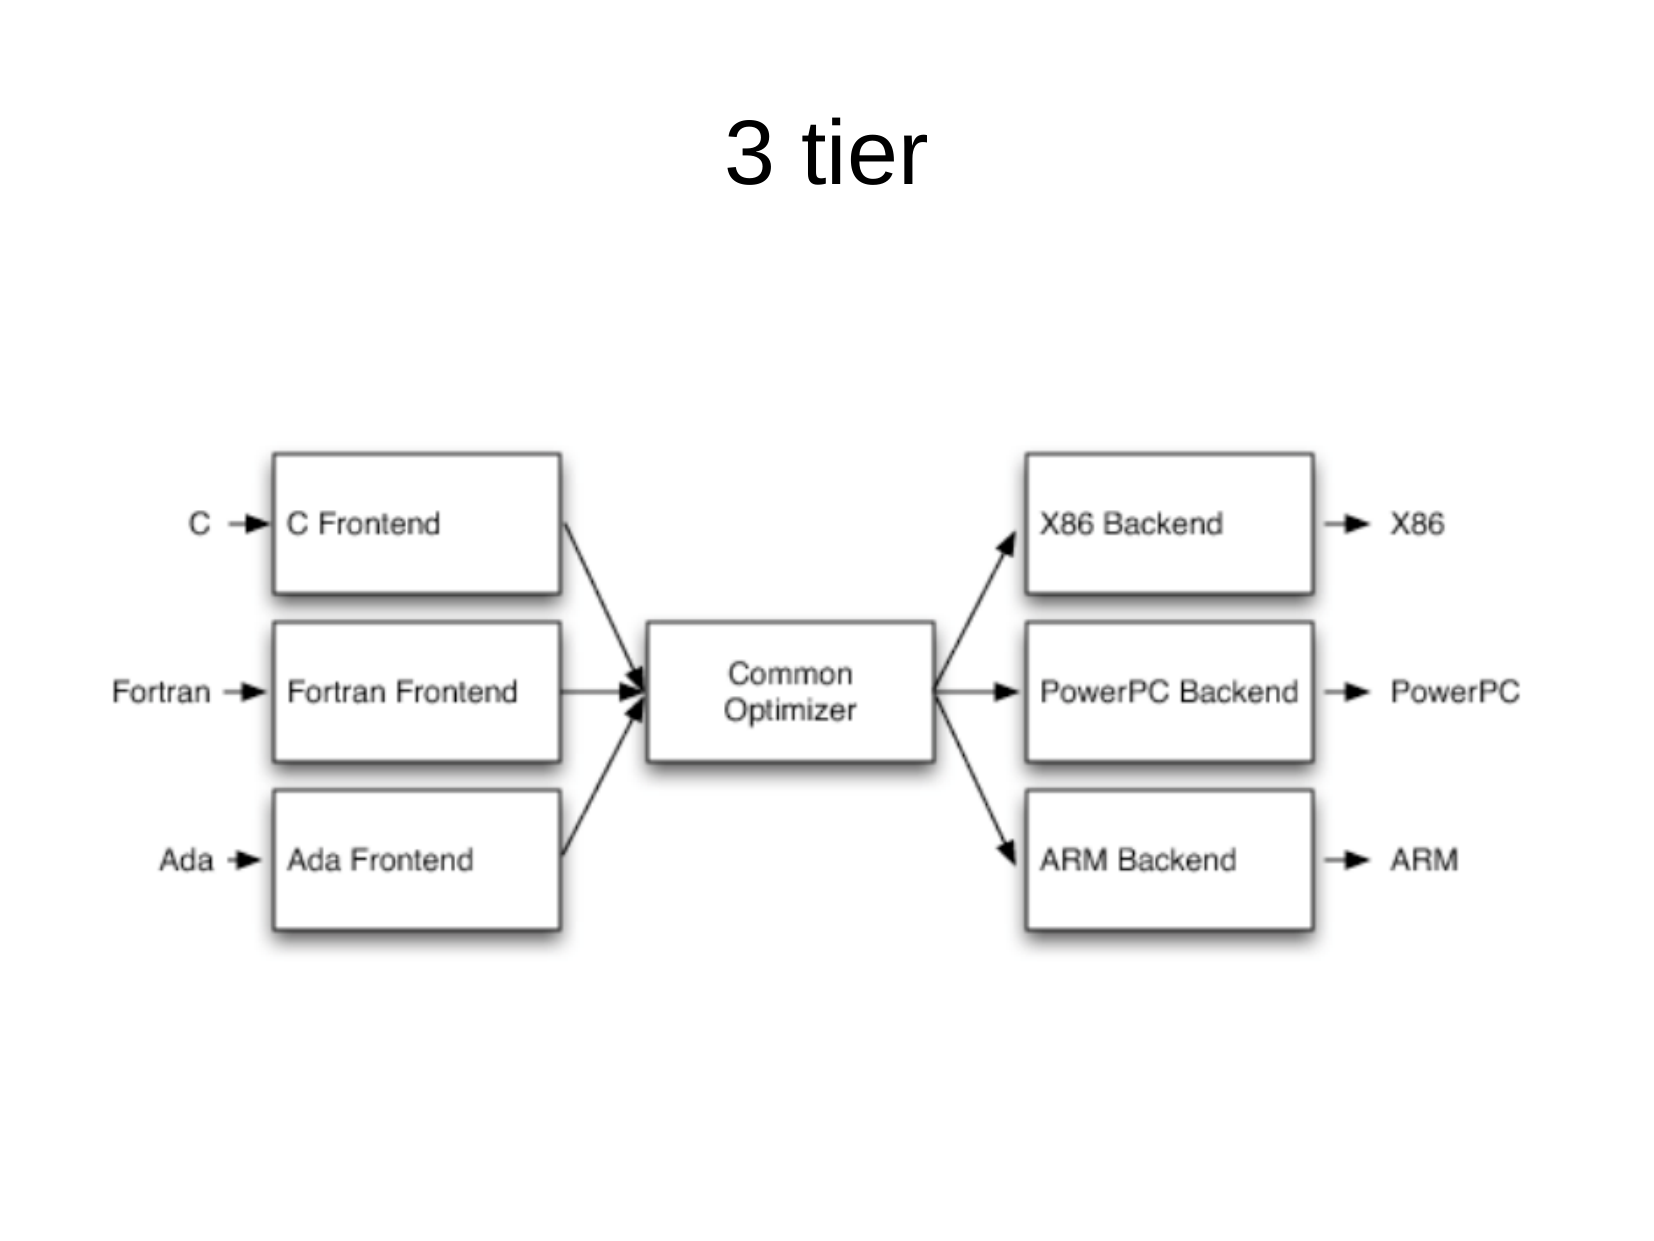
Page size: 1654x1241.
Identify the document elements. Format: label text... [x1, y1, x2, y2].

picture [82, 430, 1571, 969]
title 3 tier [82, 49, 1571, 257]
